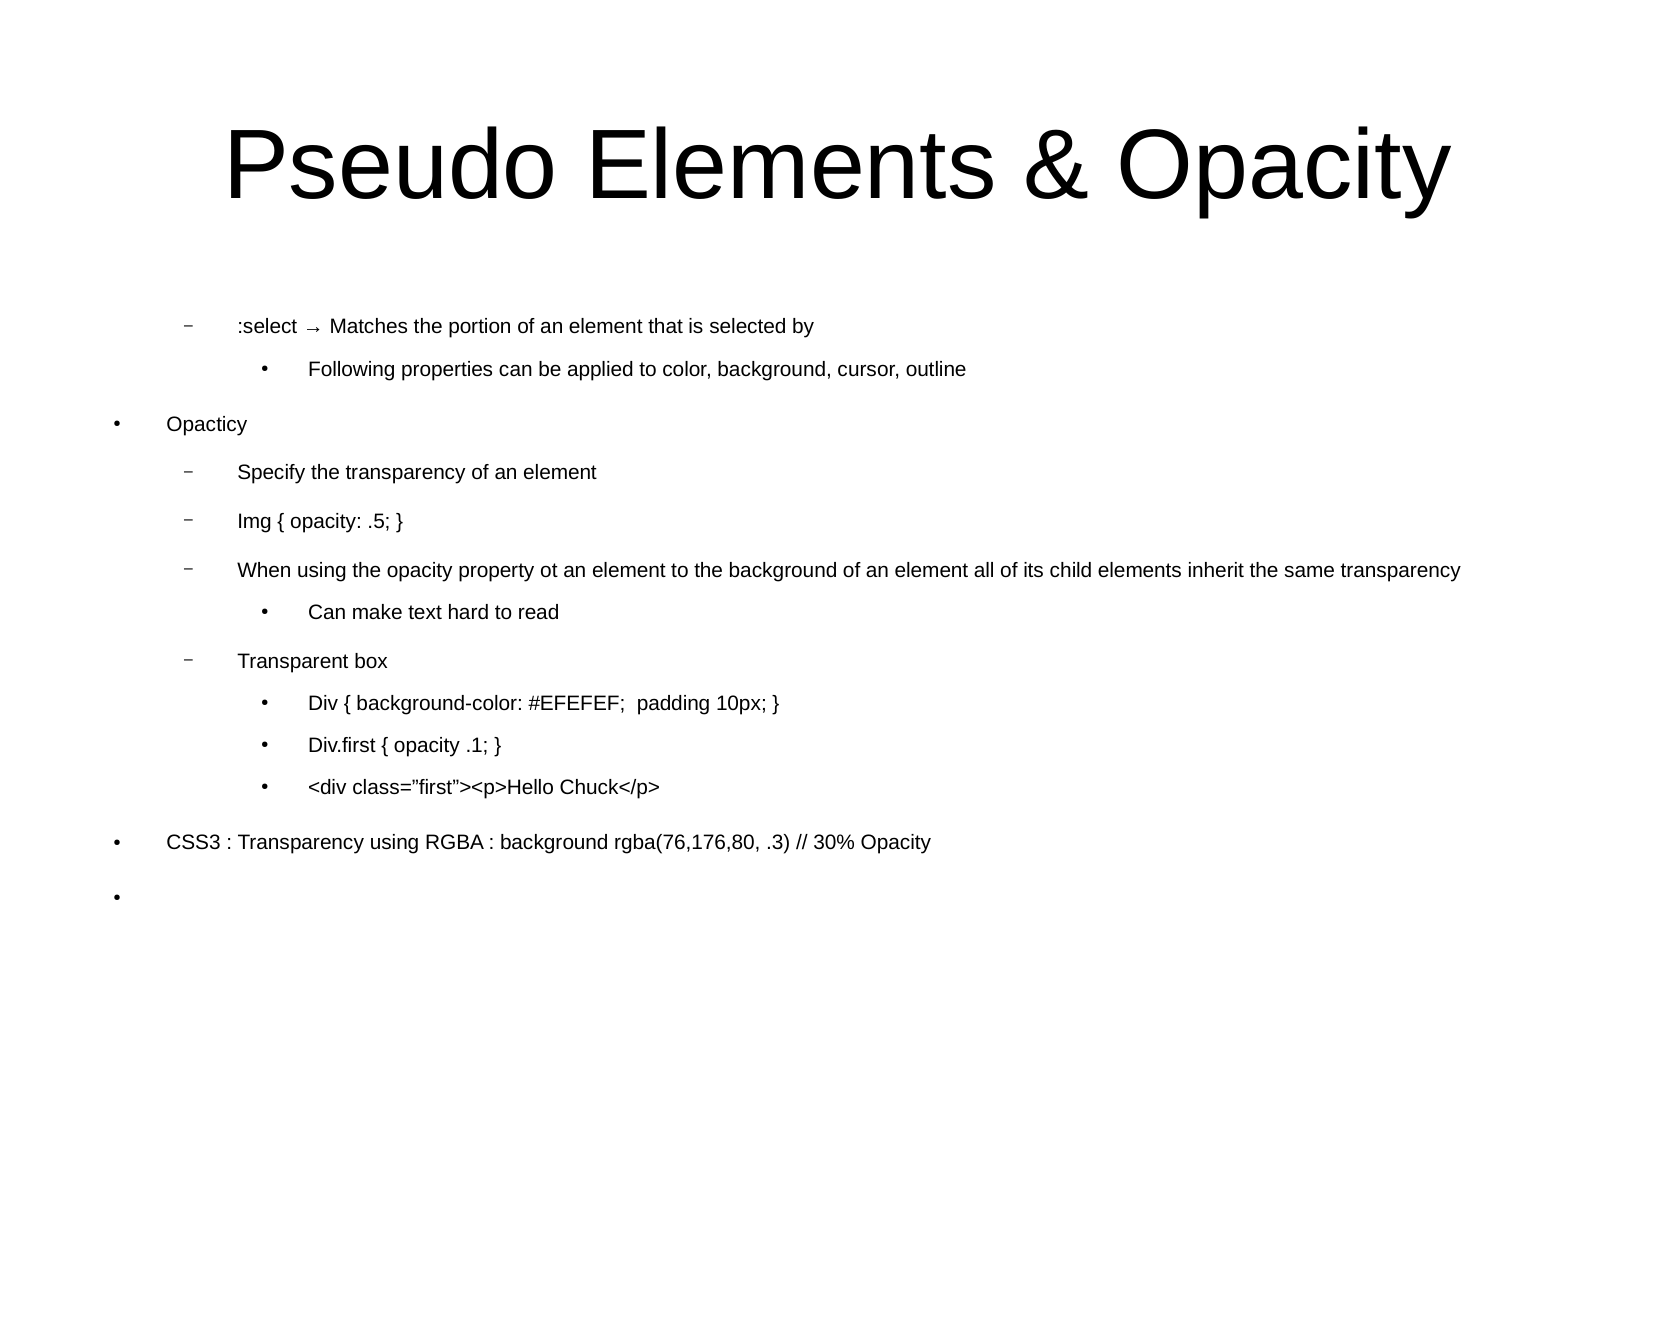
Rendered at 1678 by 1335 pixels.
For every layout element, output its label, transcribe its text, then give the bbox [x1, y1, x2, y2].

list :select → Matches the portion of an element that is selected by Following properties can be applied to color, background, cursor, outline Opacticy Specify the transparency of an element Img { opacity: .5; } When using the opacity property ot an element to the background of an element all of its child elements inherit the same transparency Can make text hard to read Transparent box Div { background-color: #EFEFEF; padding 10px; } Div.first { opacity .1; } <div class=”first”><p>Hello Chuck</p> CSS3 : Transparency using RGBA : background rgba(76,176,80, .3) // 30% Opacity [95, 315, 1606, 1323]
title Pseudo Elements & Opacity [83, 53, 1594, 276]
